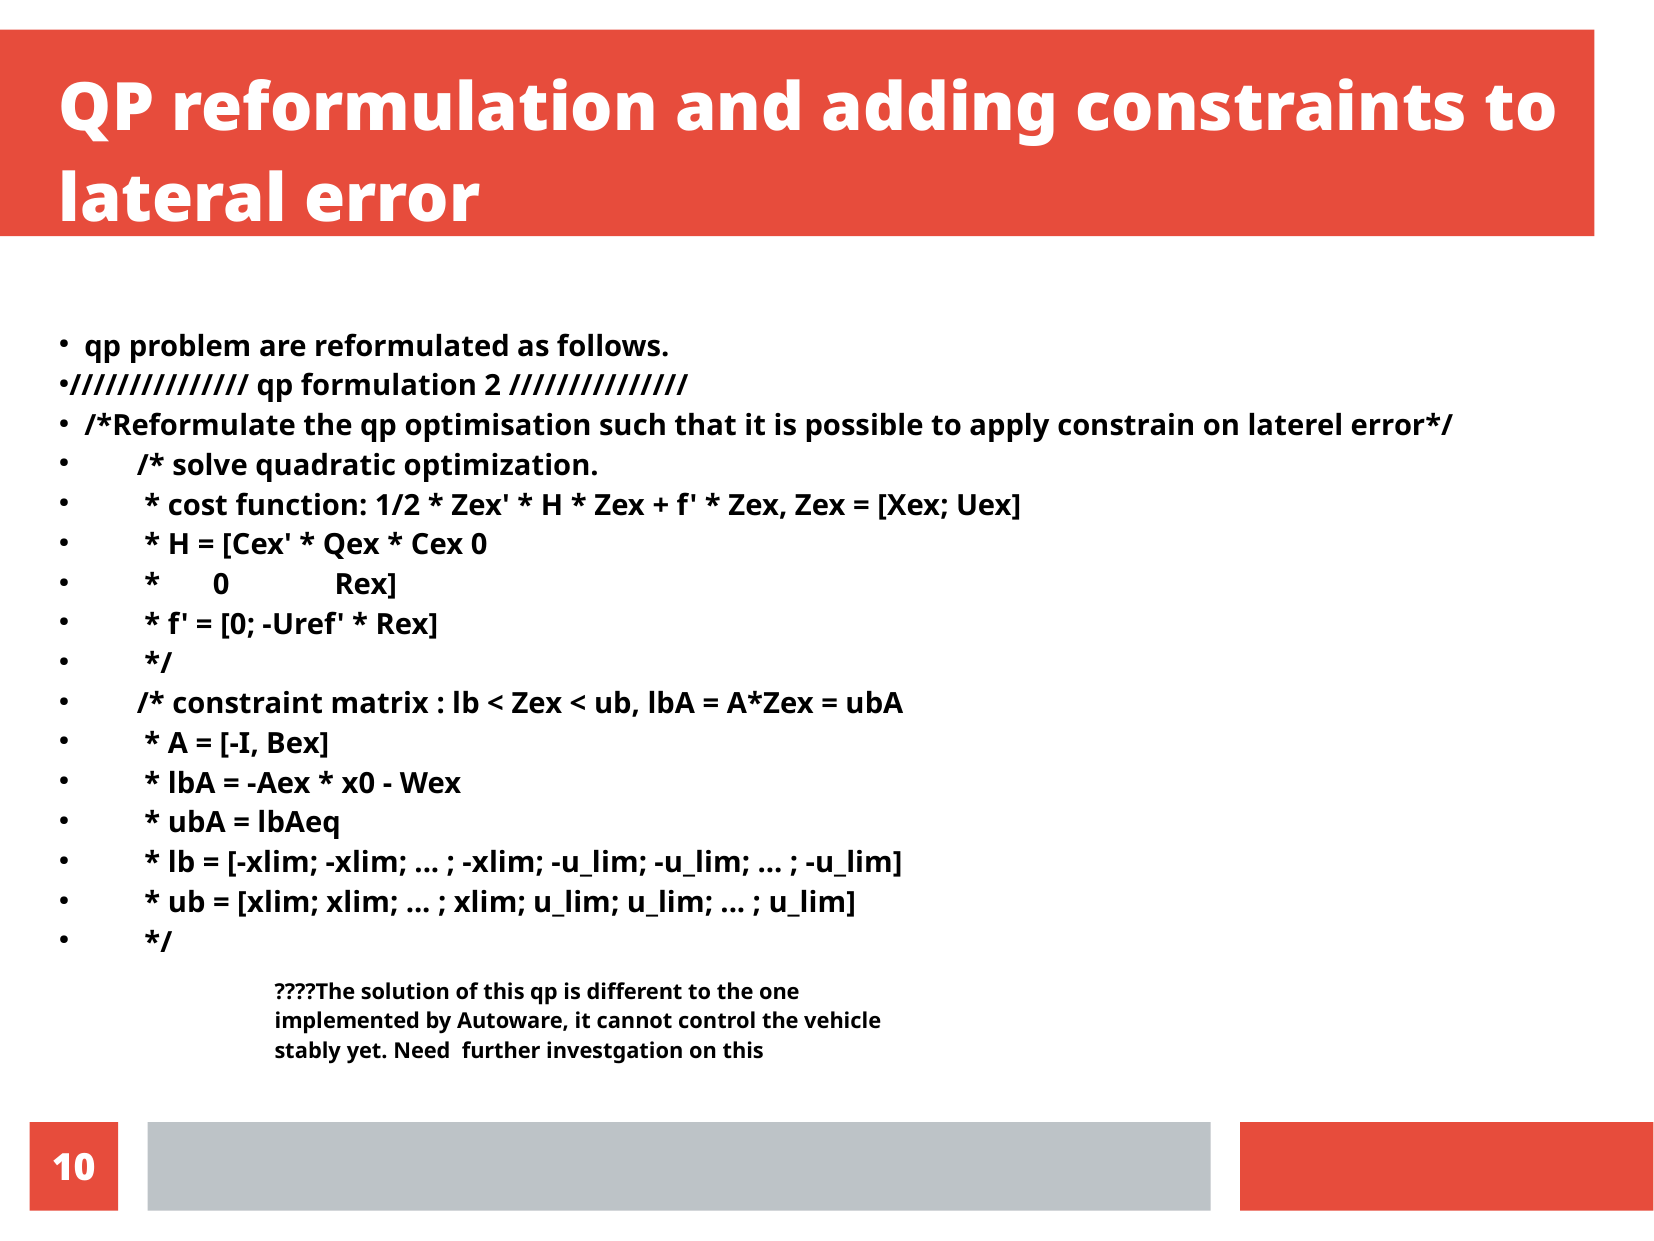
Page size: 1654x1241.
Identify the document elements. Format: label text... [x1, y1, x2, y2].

title QP reformulation and adding constraints to lateral error [59, 59, 1595, 207]
text_box ????The solution of this qp is different to the one implemented by Autoware, it cannot control the vehicle stably yet. Need further investgation on this [259, 968, 934, 1086]
list qp problem are reformulated as follows. /////////////// qp formulation 2 /////////////// /*Reformulate the qp optimisation such that it is possible to apply constrain on laterel error*/ /* solve quadratic optimization. * cost function: 1/2 * Zex' * H * Zex + f' * Zex, Zex = [Xex; Uex] * H = [Cex' * Qex * Cex 0 * 0 Rex] * f' = [0; -Uref' * Rex] */ /* constraint matrix : lb < Zex < ub, lbA = A*Zex = ubA * A = [-I, Bex] * lbA = -Aex * x0 - Wex * ubA = lbAeq * lb = [-xlim; -xlim; ... ; -xlim; -u_lim; -u_lim; ... ; -u_lim] * ub = [xlim; xlim; ... ; xlim; u_lim; u_lim; ... ; u_lim] */ [59, 324, 1565, 1093]
